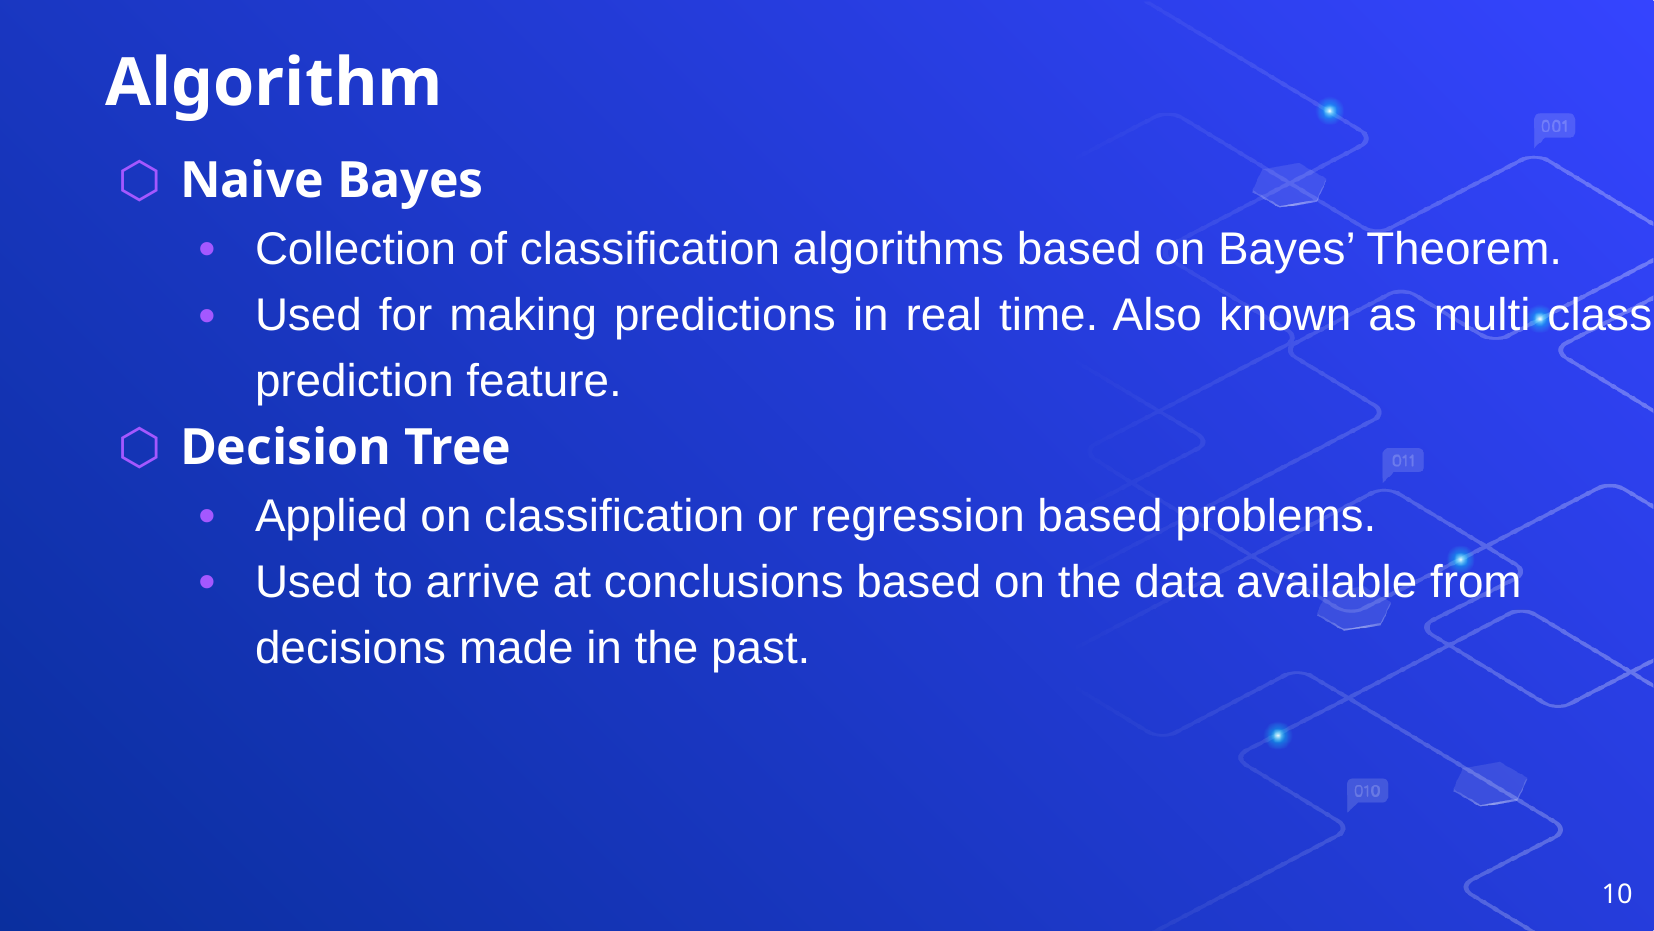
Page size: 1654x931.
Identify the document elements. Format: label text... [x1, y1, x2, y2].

list Naive Bayes Collection of classification algorithms based on Bayes’ Theorem. Used for making predictions in real time. Also known as multi class prediction feature. Decision Tree Applied on classification or regression based problems. Used to arrive at conclusions based on the data available from decisions made in the past. [105, 138, 1654, 711]
picture [0, 0, 1654, 931]
title Algorithm [105, 0, 1534, 119]
slide_number <number> [1533, 858, 1633, 931]
